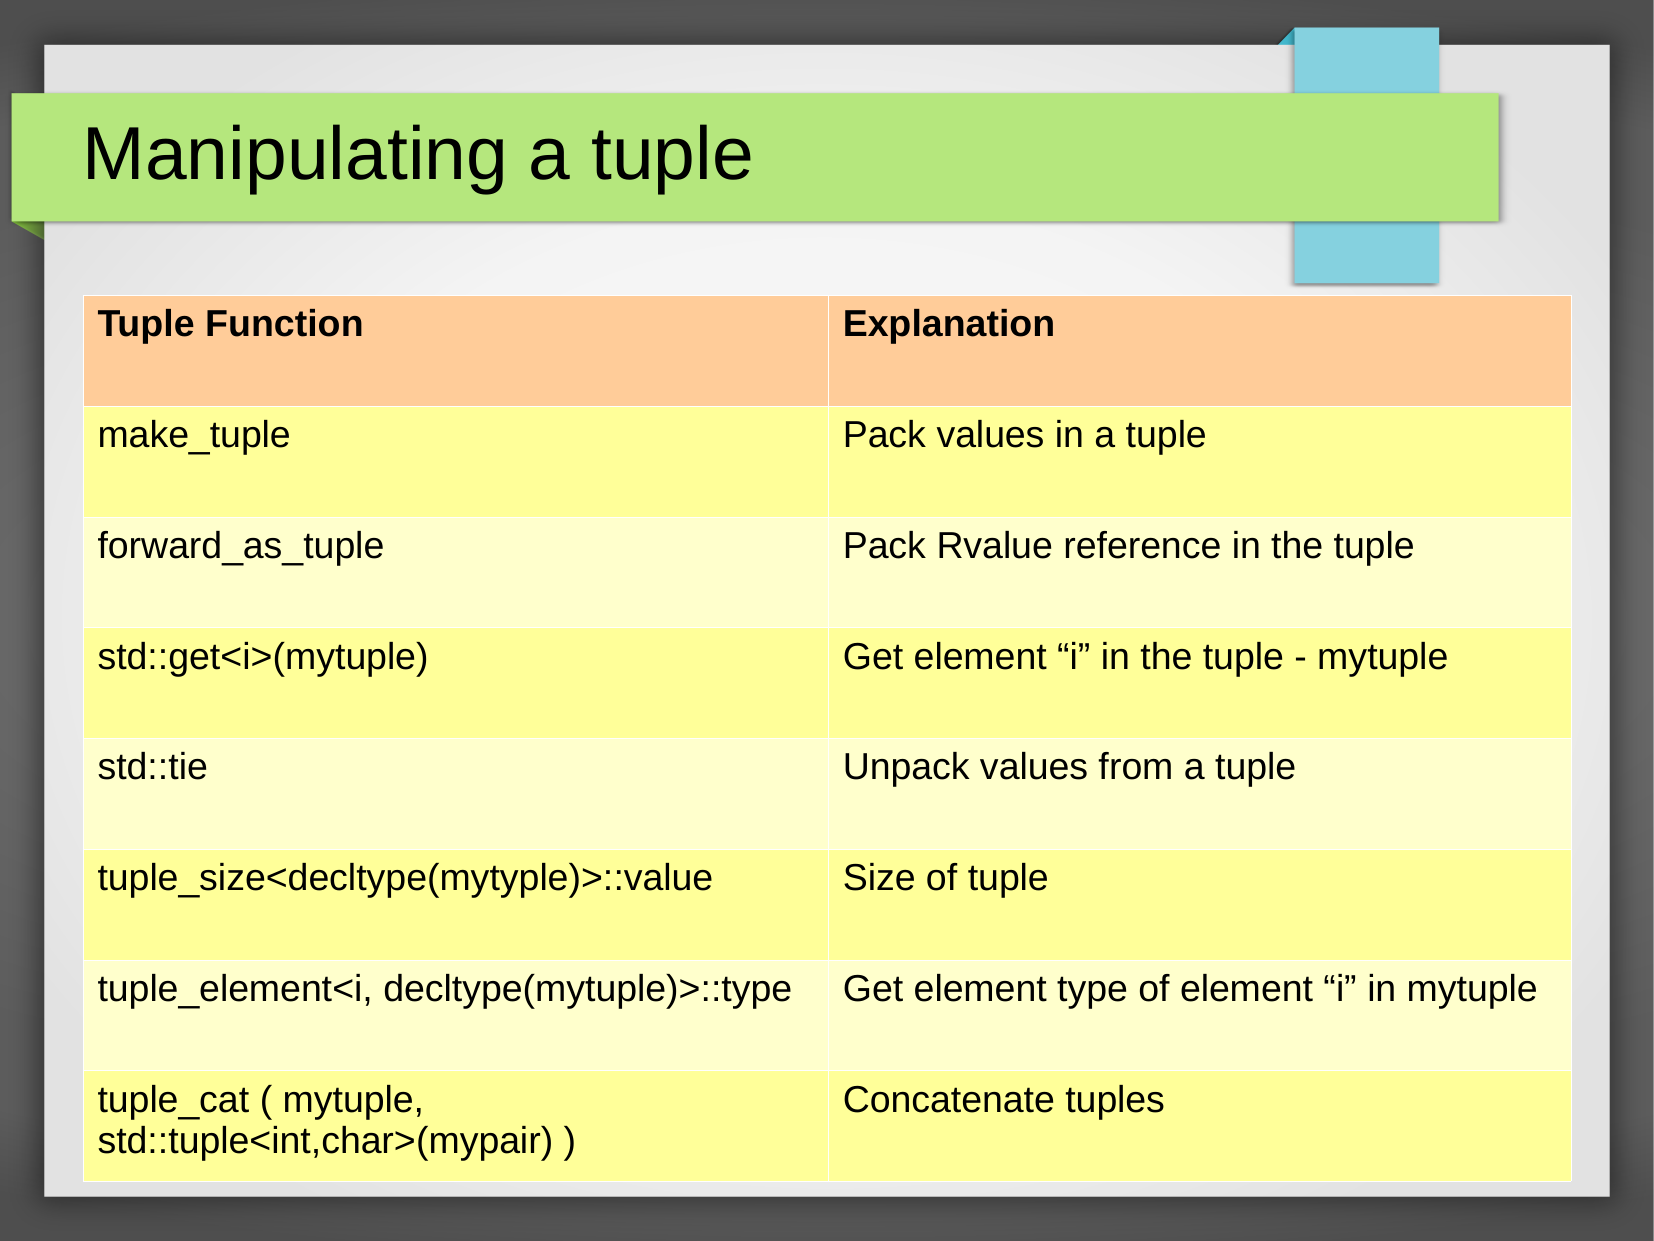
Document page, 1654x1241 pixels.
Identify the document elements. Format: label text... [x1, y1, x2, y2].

title Manipulating a tuple [82, 94, 1264, 213]
table_header Explanation [829, 296, 1571, 406]
table_header Tuple Function [84, 296, 828, 406]
table_cell std::get<i>(mytuple) [84, 628, 828, 738]
table_cell Pack Rvalue reference in the tuple [829, 518, 1571, 627]
table_cell Size of tuple [829, 850, 1571, 960]
table_cell tuple_cat ( mytuple, std::tuple<int,char>(mypair) ) [84, 1071, 828, 1181]
table_cell Get element type of element “i” in mytuple [829, 961, 1571, 1070]
table_cell Concatenate tuples [829, 1071, 1571, 1181]
table_cell forward_as_tuple [84, 518, 828, 627]
table_cell tuple_size<decltype(mytyple)>::value [84, 850, 828, 960]
table_cell make_tuple [84, 407, 828, 517]
table_cell std::tie [84, 739, 828, 849]
table_cell Pack values in a tuple [829, 407, 1571, 517]
table_cell Get element “i” in the tuple - mytuple [829, 628, 1571, 738]
table_cell tuple_element<i, decltype(mytuple)>::type [84, 961, 828, 1070]
table_cell Unpack values from a tuple [829, 739, 1571, 849]
picture [0, 0, 1654, 1241]
